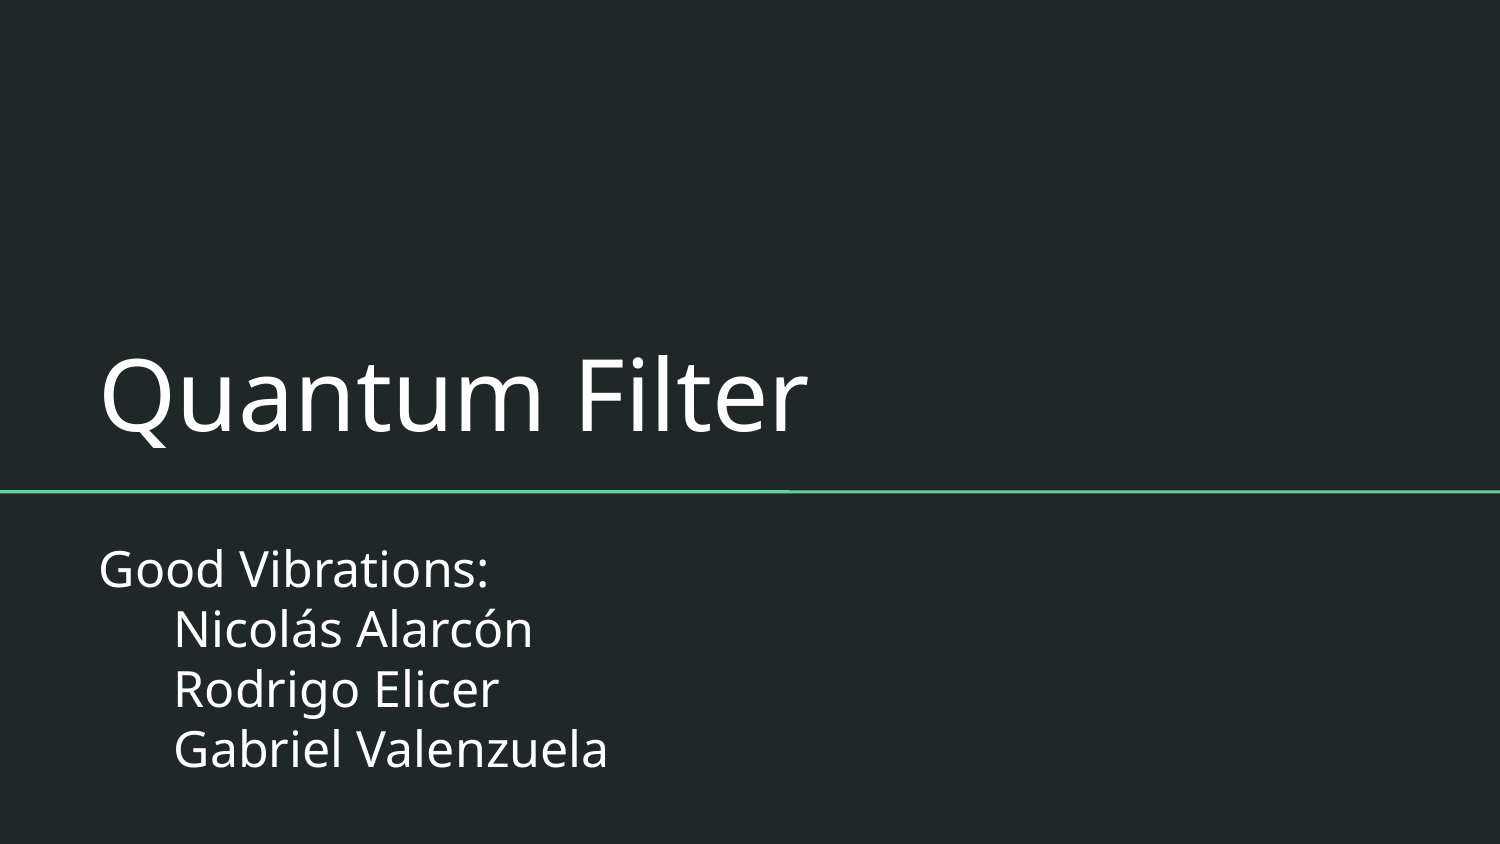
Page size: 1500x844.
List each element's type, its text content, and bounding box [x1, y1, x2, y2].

subtitle Good Vibrations: Nicolás Alarcón Rodrigo Elicer Gabriel Valenzuela [83, 522, 1417, 626]
title Quantum Filter [83, 206, 1417, 467]
